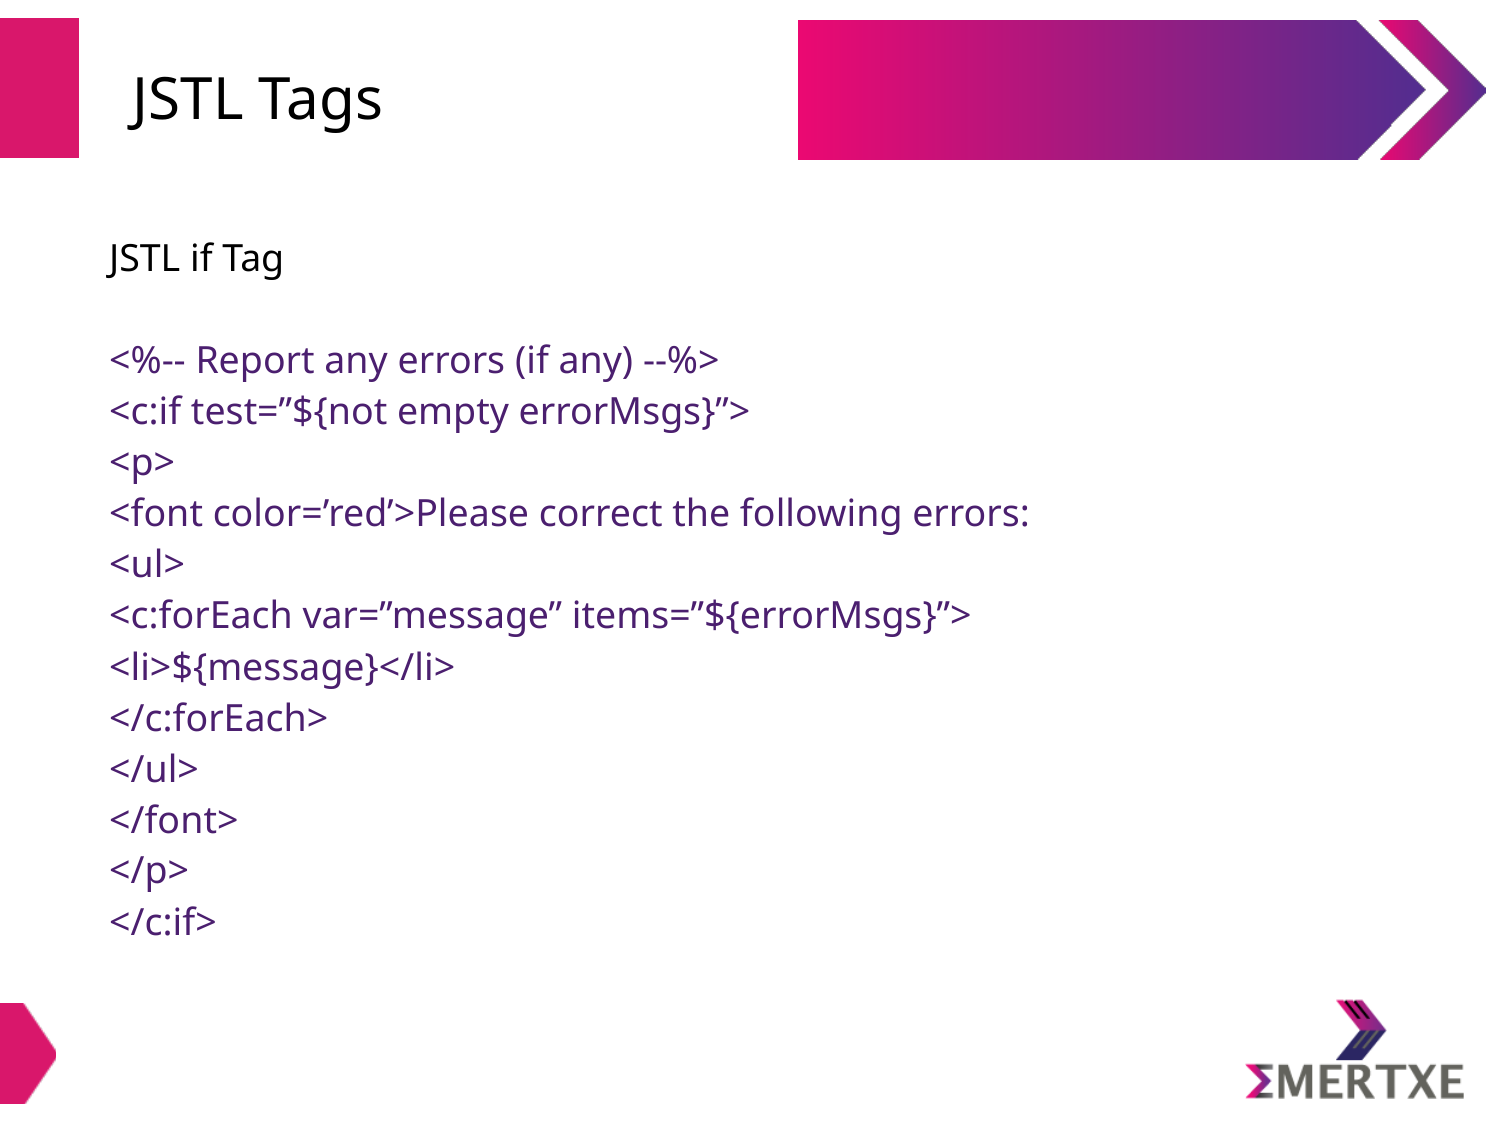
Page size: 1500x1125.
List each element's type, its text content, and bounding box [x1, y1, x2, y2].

text_box JSTL Tags [118, 49, 780, 133]
text_box JSTL if Tag <%-- Report any errors (if any) --%> <c:if test=”${not empty errorMsgs}”> <p> <font color=’red’>Please correct the following errors: <ul> <c:forEach var=”message” items=”${errorMsgs}”> <li>${message}</li> </c:forEach> </ul> </font> </p> </c:if> [94, 224, 1371, 940]
picture [1245, 996, 1465, 1099]
picture [798, 20, 1486, 160]
